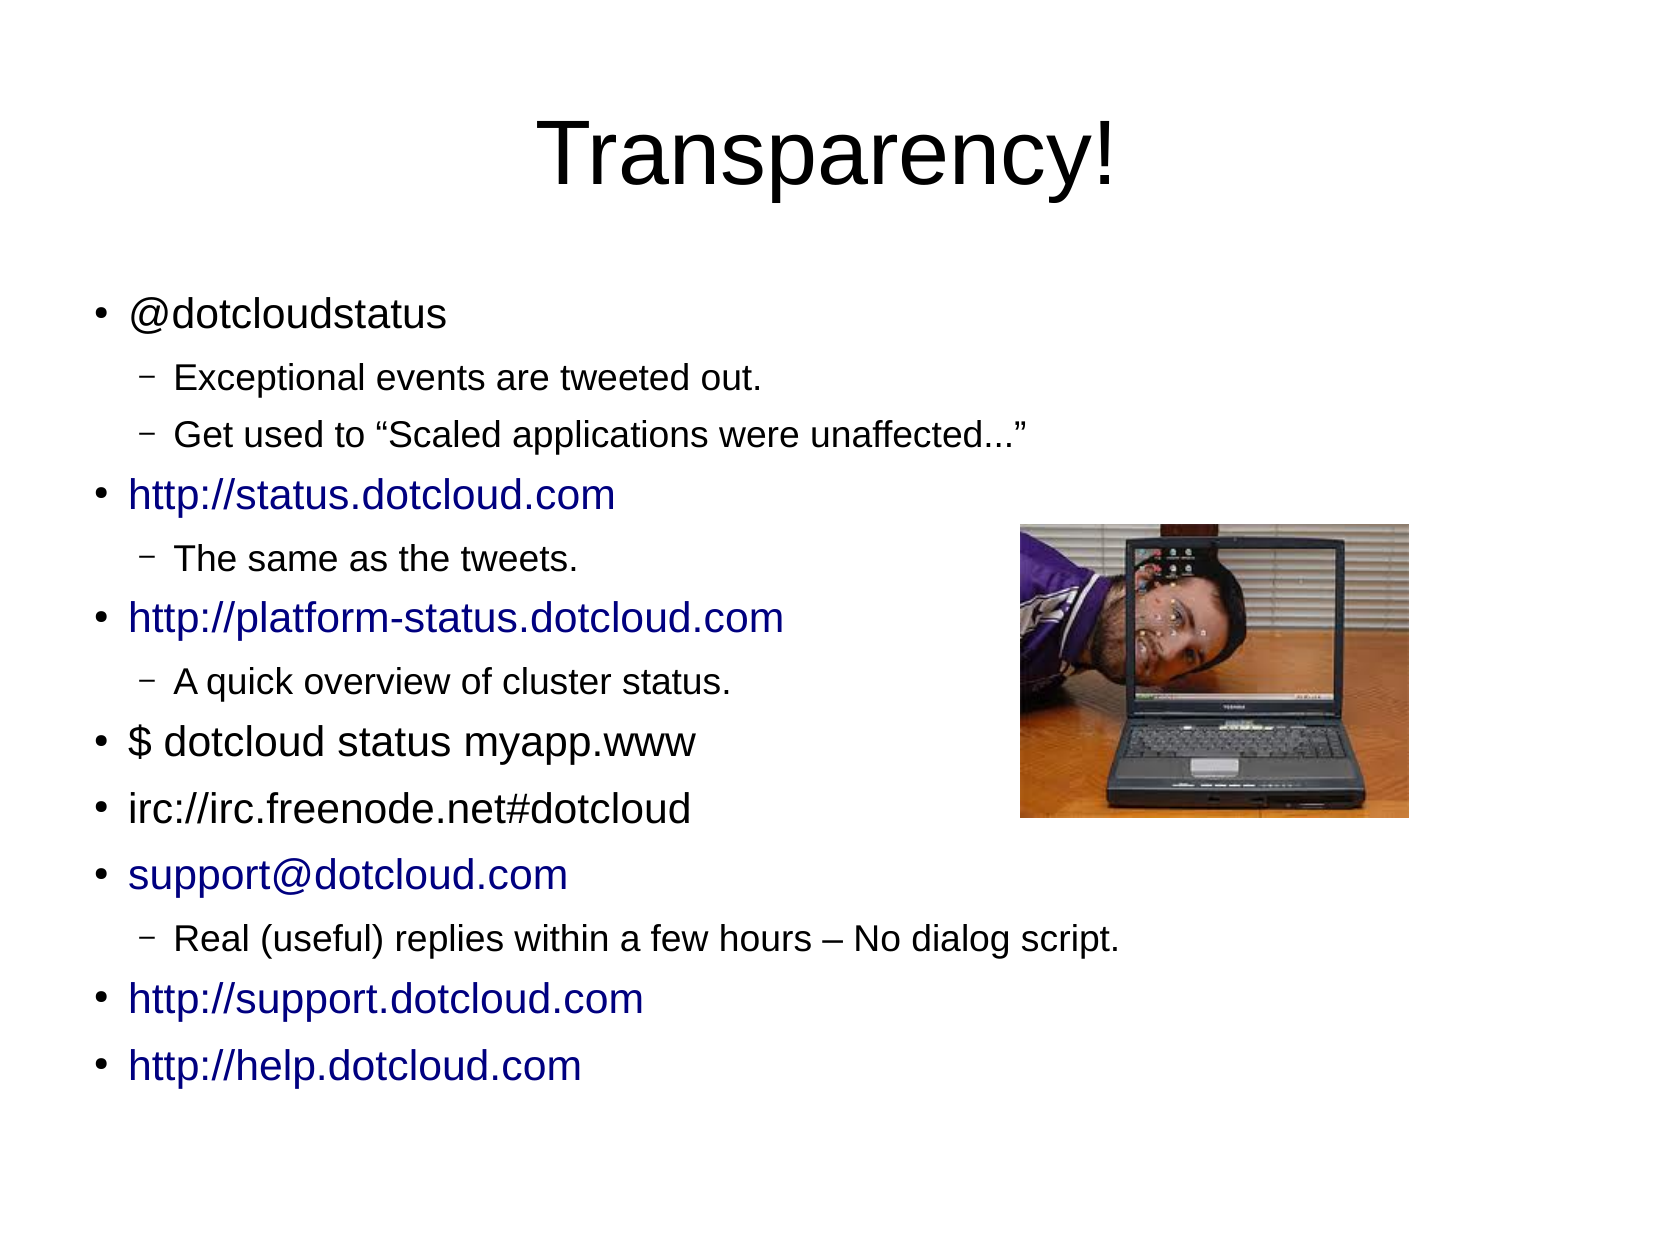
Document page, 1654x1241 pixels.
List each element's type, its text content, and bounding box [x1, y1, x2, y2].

title Transparency! [82, 49, 1571, 257]
picture [1020, 524, 1409, 818]
list @dotcloudstatus Exceptional events are tweeted out. Get used to “Scaled applications were unaffected...” http://status.dotcloud.com The same as the tweets. http://platform-status.dotcloud.com A quick overview of cluster status. $ dotcloud status myapp.www irc://irc.freenode.net#dotcloud support@dotcloud.com Real (useful) replies within a few hours – No dialog script. http://support.dotcloud.com http://help.dotcloud.com [82, 290, 1538, 1096]
